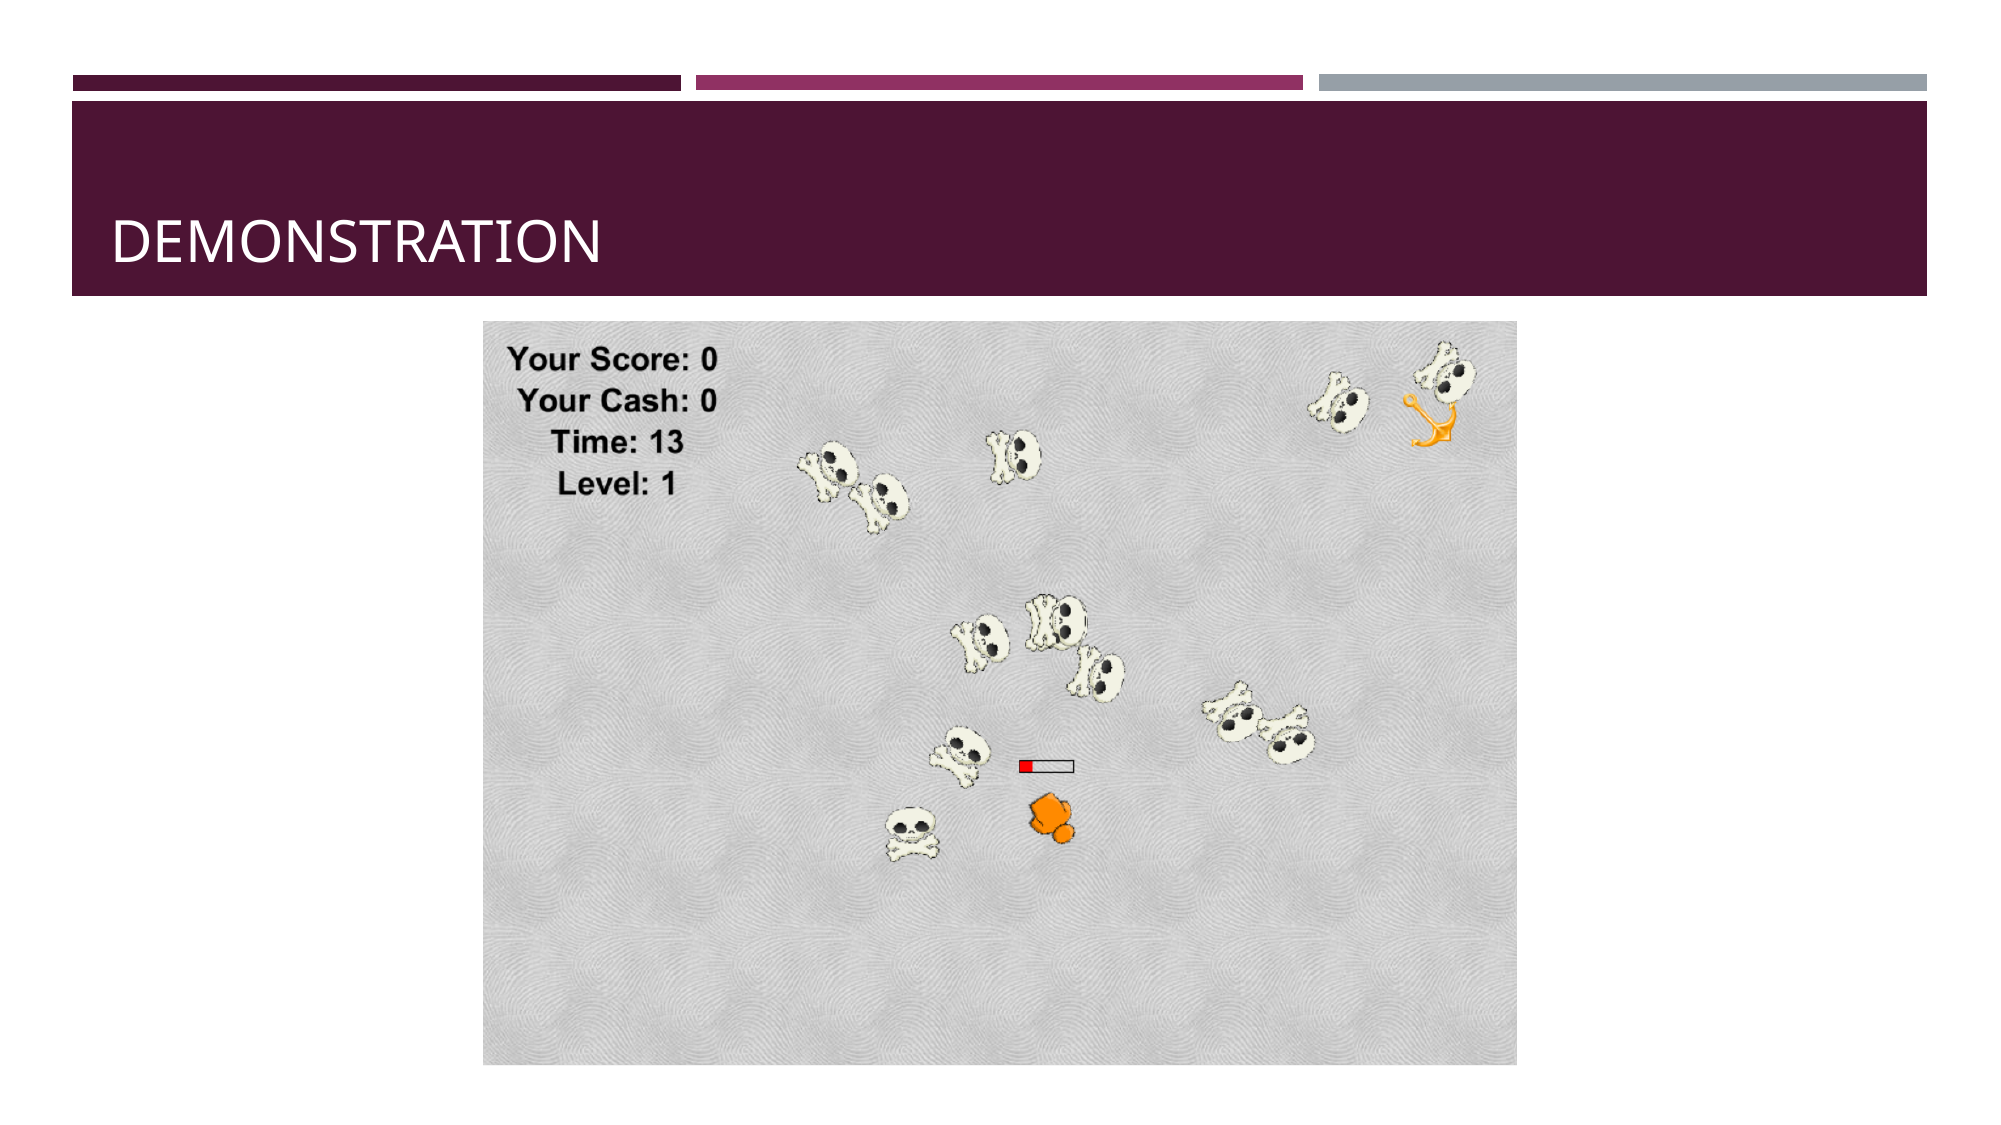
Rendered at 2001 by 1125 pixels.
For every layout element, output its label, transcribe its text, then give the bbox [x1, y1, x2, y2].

title Demonstration [95, 115, 1905, 282]
picture [483, 321, 1517, 1066]
